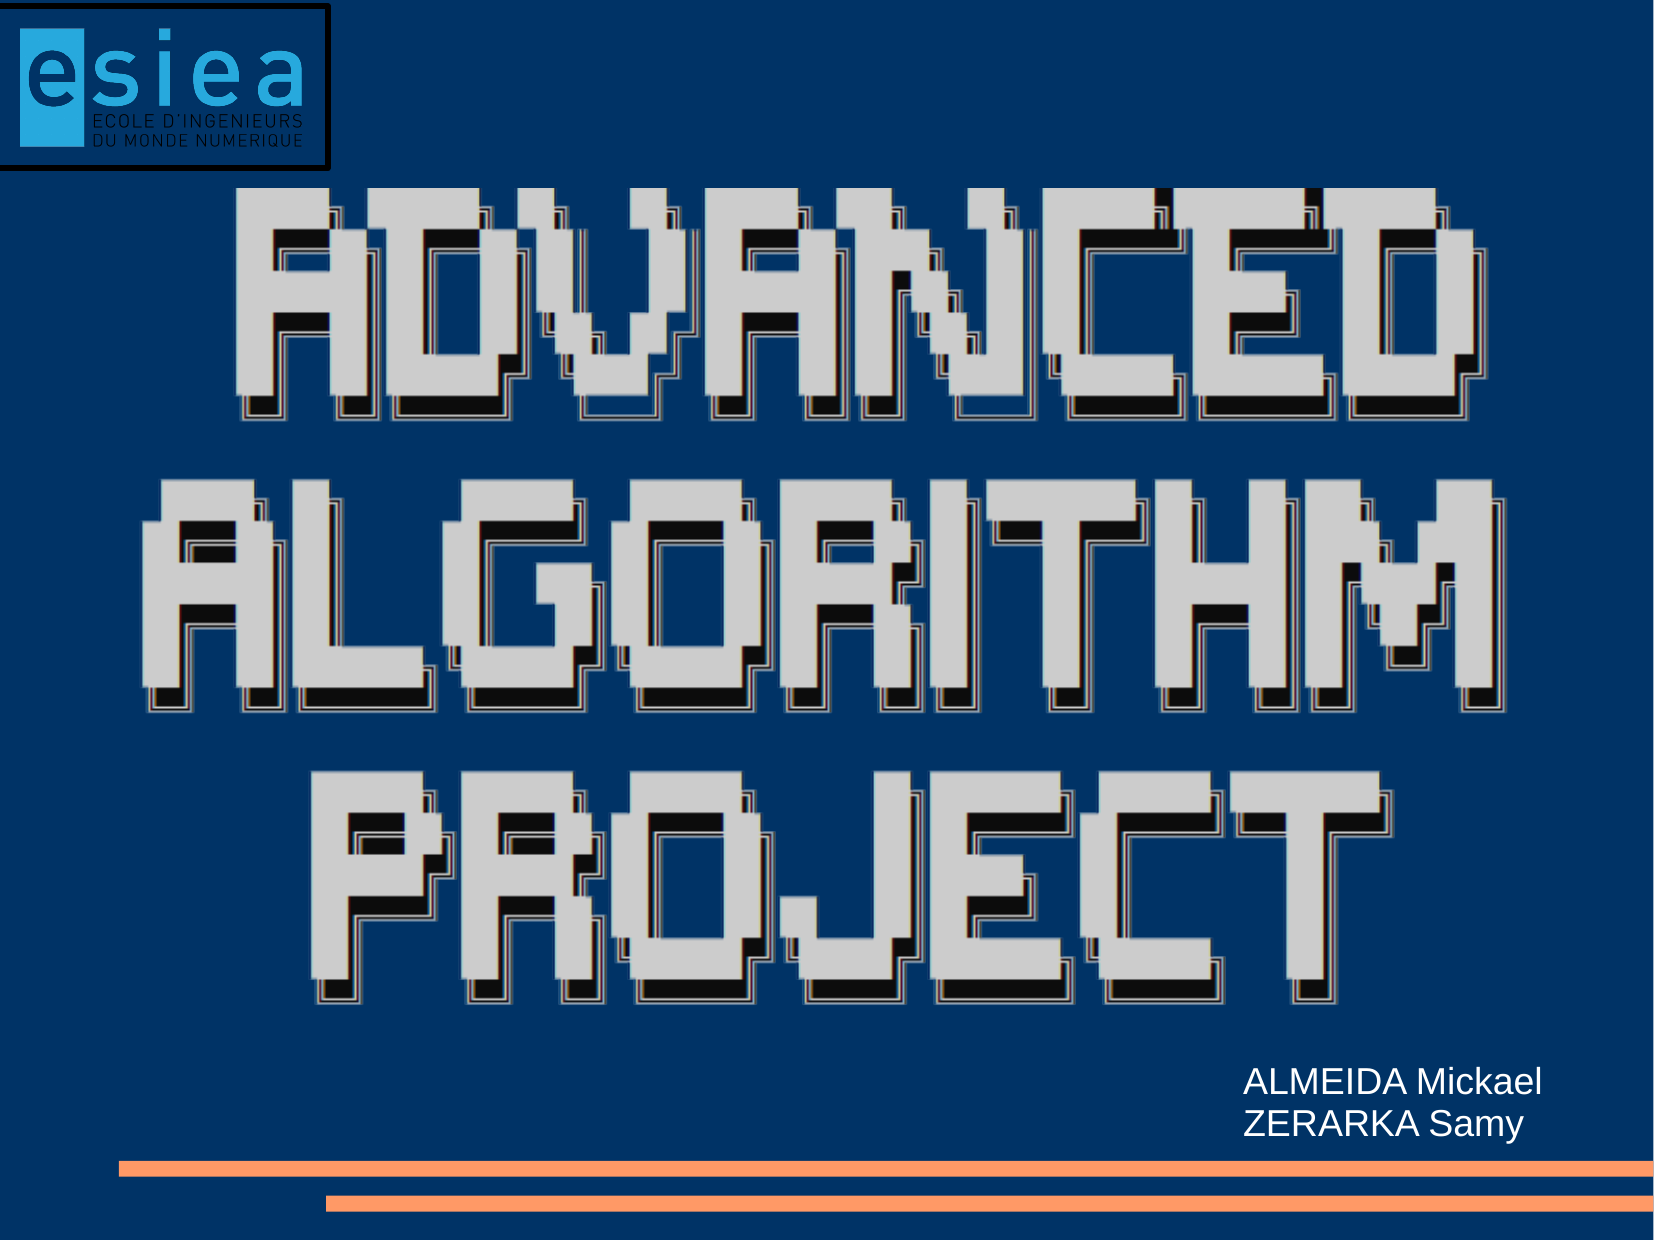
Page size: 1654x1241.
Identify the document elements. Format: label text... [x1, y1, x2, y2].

text_box ALMEIDA Mickael ZERARKA Samy [1228, 1052, 1654, 1241]
picture [105, 188, 1549, 1053]
picture [0, 9, 325, 166]
